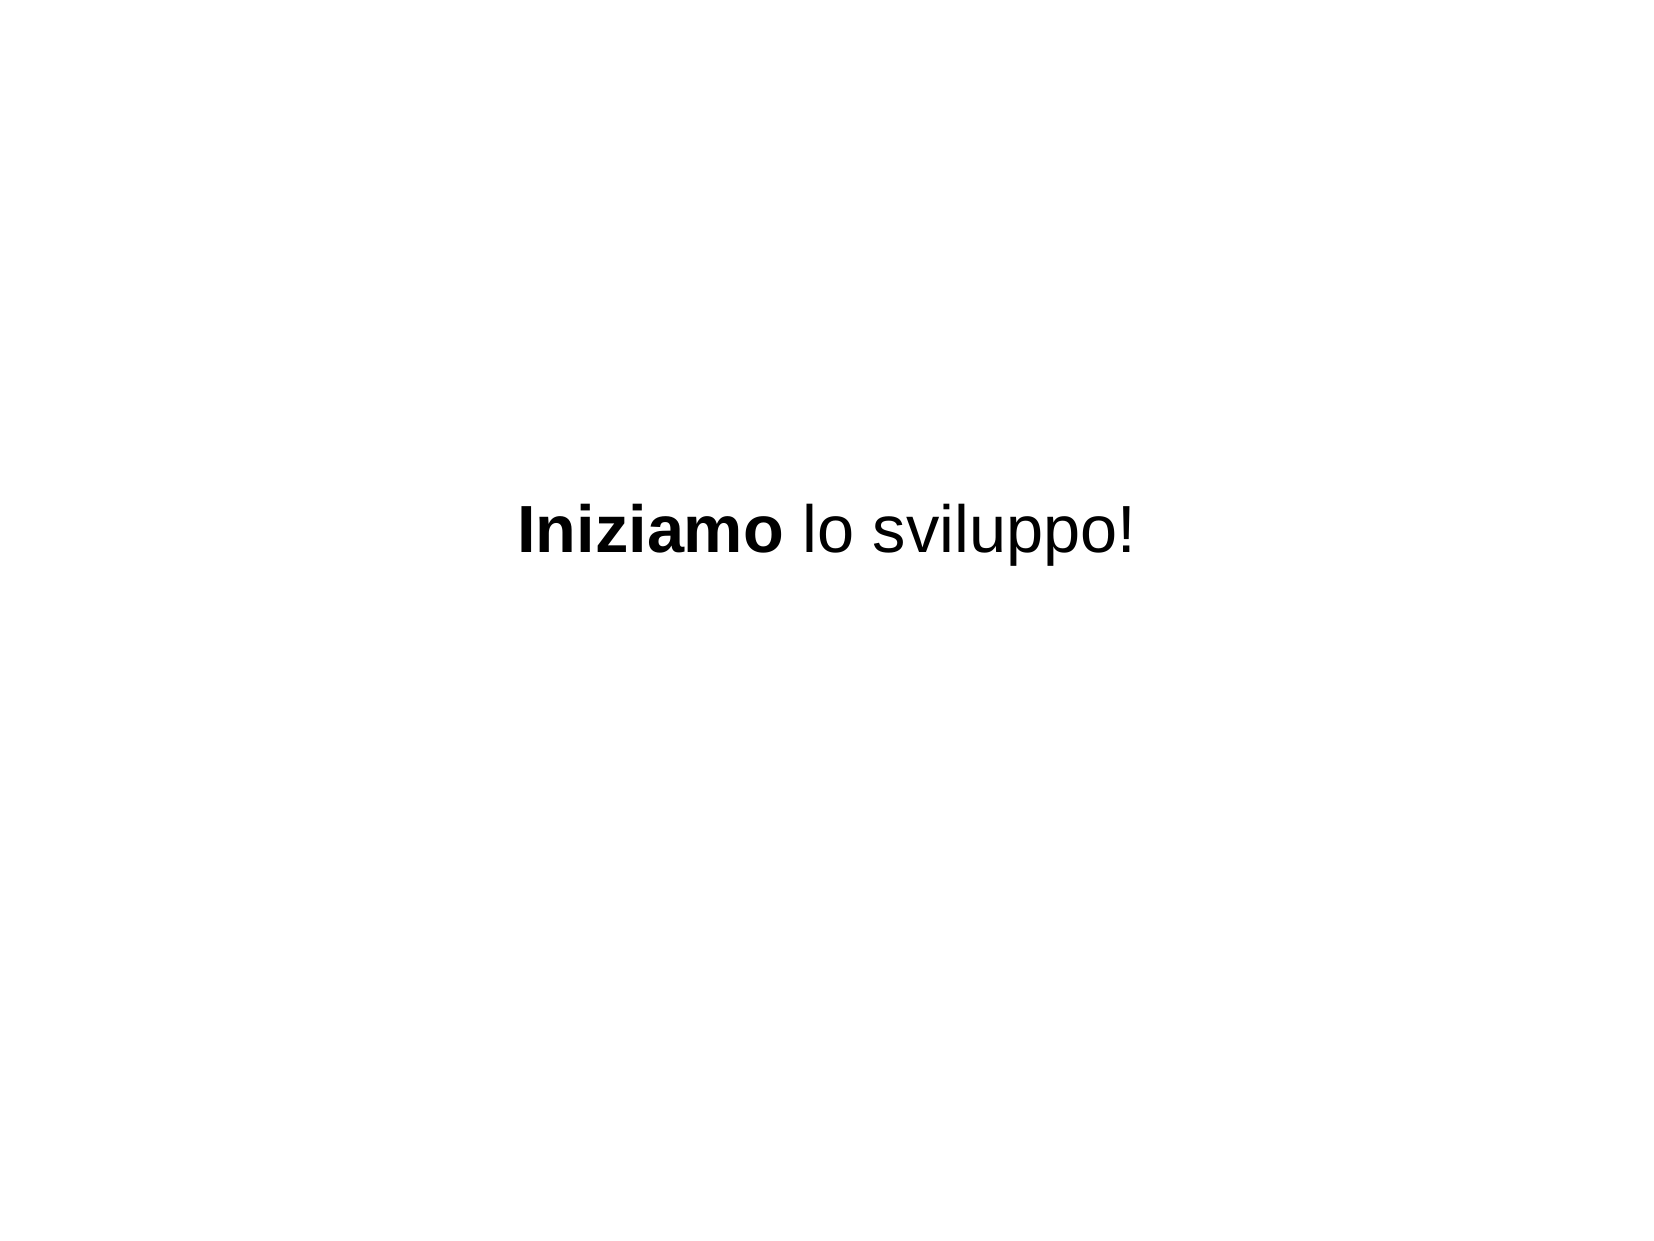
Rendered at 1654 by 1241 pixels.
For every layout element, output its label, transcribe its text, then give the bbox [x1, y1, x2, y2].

subtitle Iniziamo lo sviluppo! [82, 49, 1571, 1010]
